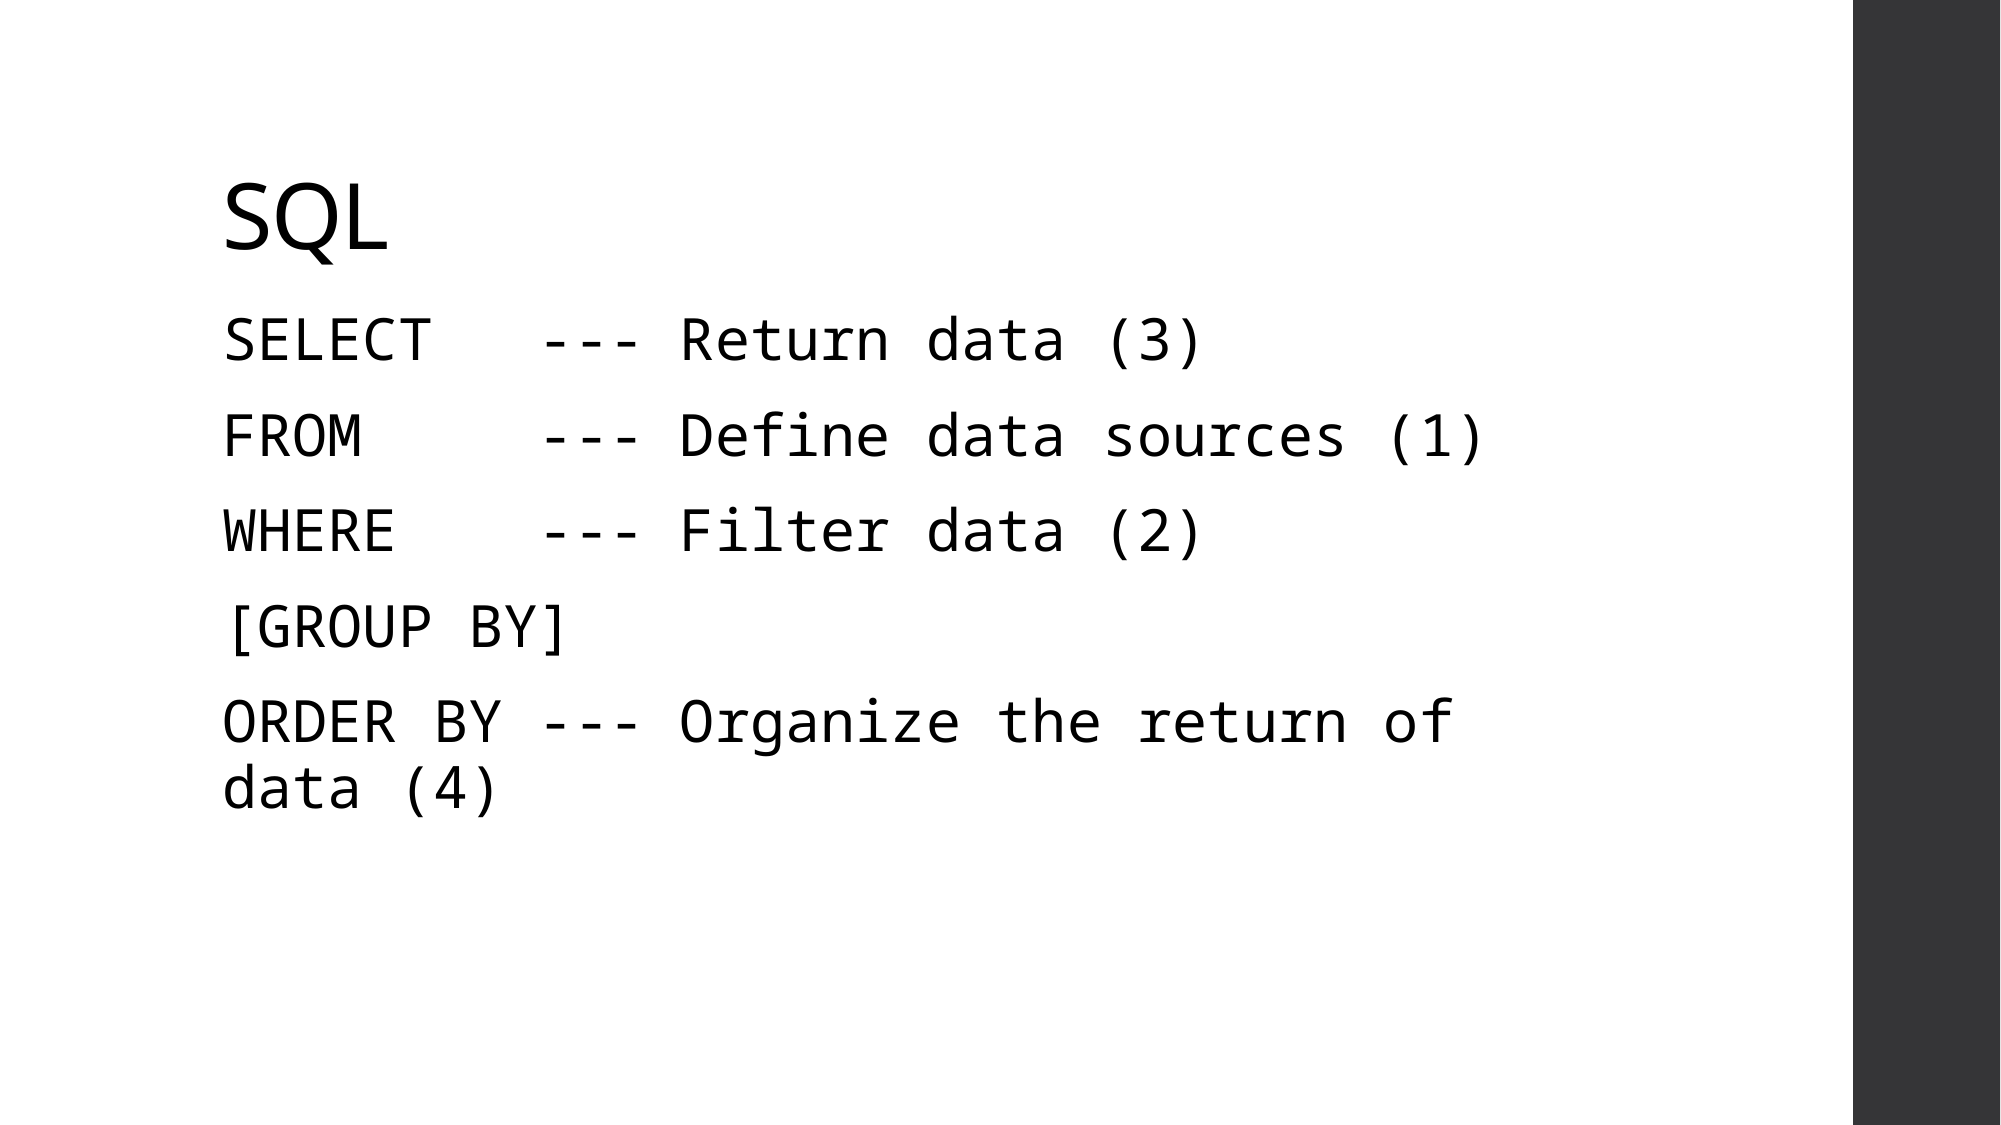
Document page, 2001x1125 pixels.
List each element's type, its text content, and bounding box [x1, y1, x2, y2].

title SQL [206, 60, 1797, 278]
list SELECT --- Return data (3) FROM --- Define data sources (1) WHERE --- Filter data (2) [GROUP BY] ORDER BY --- Organize the return of data (4) [206, 299, 1617, 1014]
